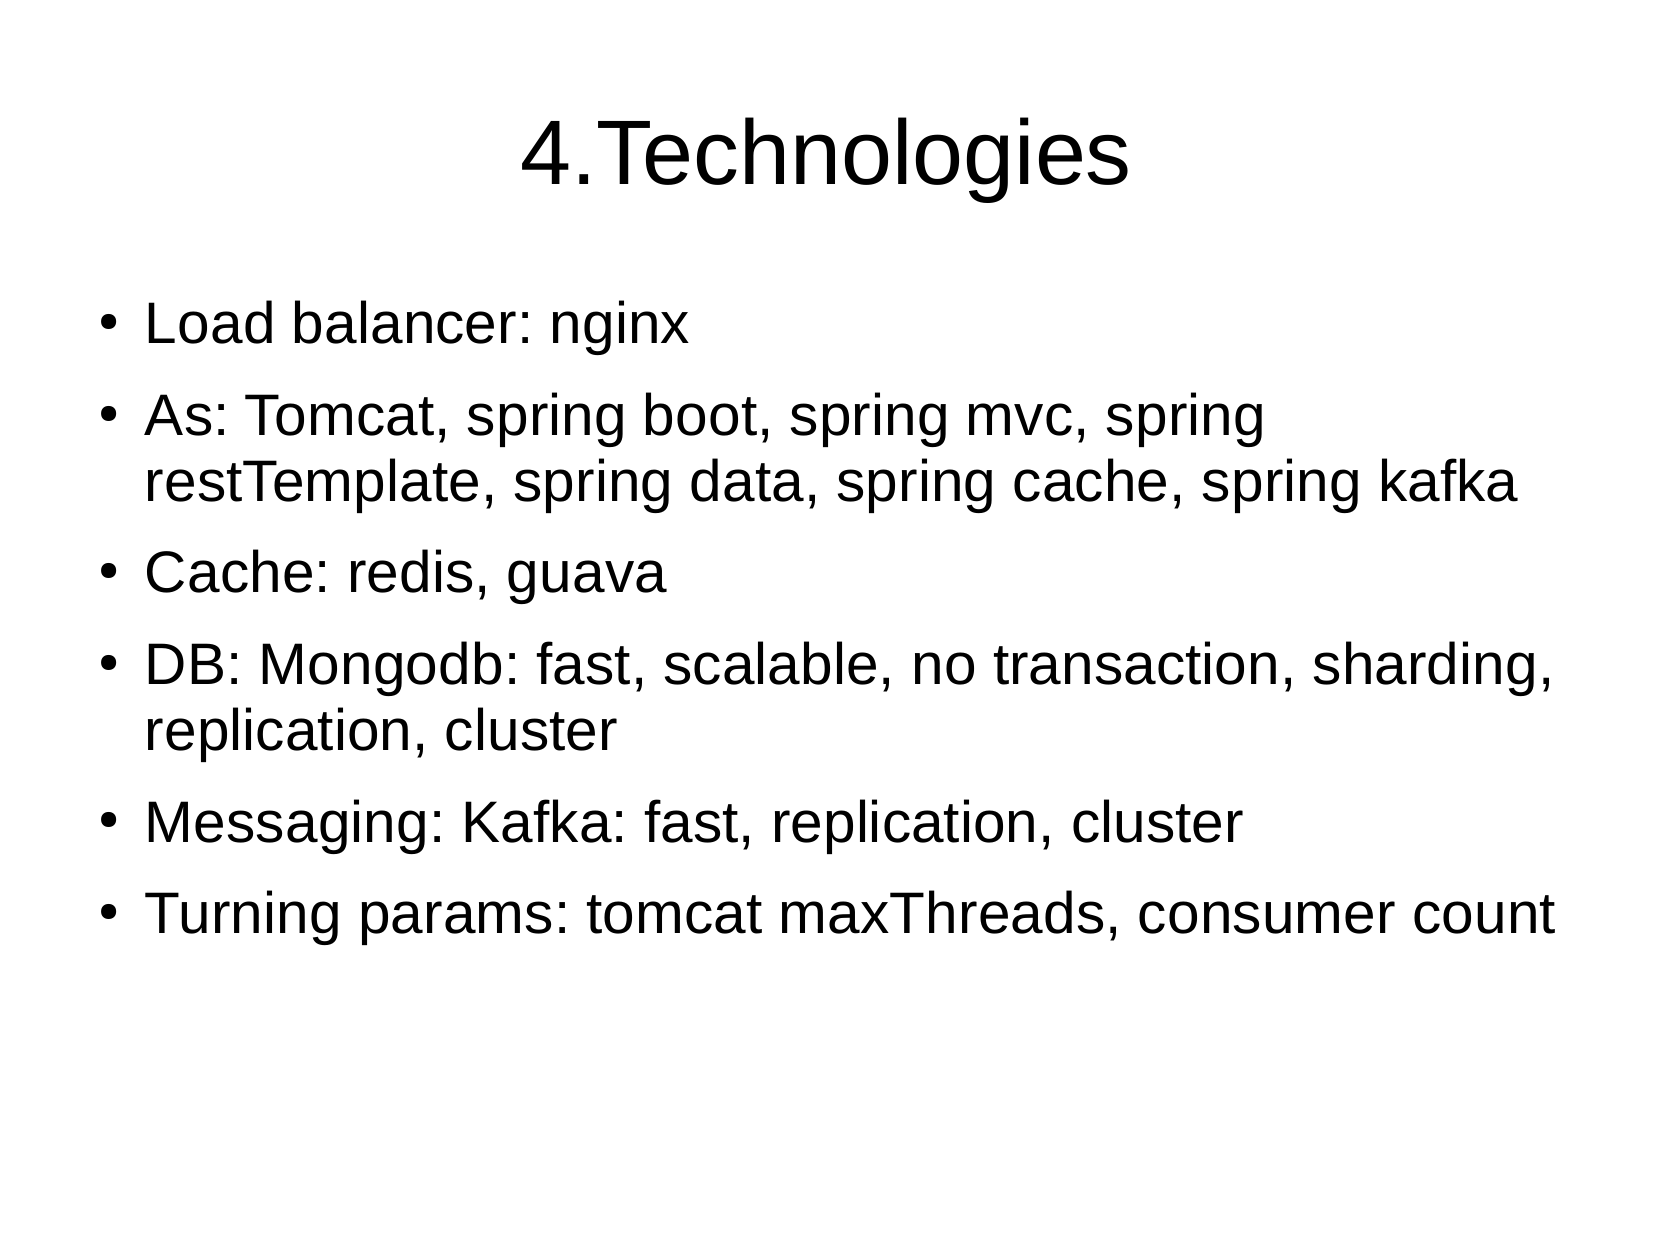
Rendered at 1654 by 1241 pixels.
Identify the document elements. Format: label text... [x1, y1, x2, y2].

title 4.Technologies [82, 49, 1571, 257]
list Load balancer: nginx As: Tomcat, spring boot, spring mvc, spring restTemplate, spring data, spring cache, spring kafka Cache: redis, guava DB: Mongodb: fast, scalable, no transaction, sharding, replication, cluster Messaging: Kafka: fast, replication, cluster Turning params: tomcat maxThreads, consumer count [82, 290, 1571, 1010]
